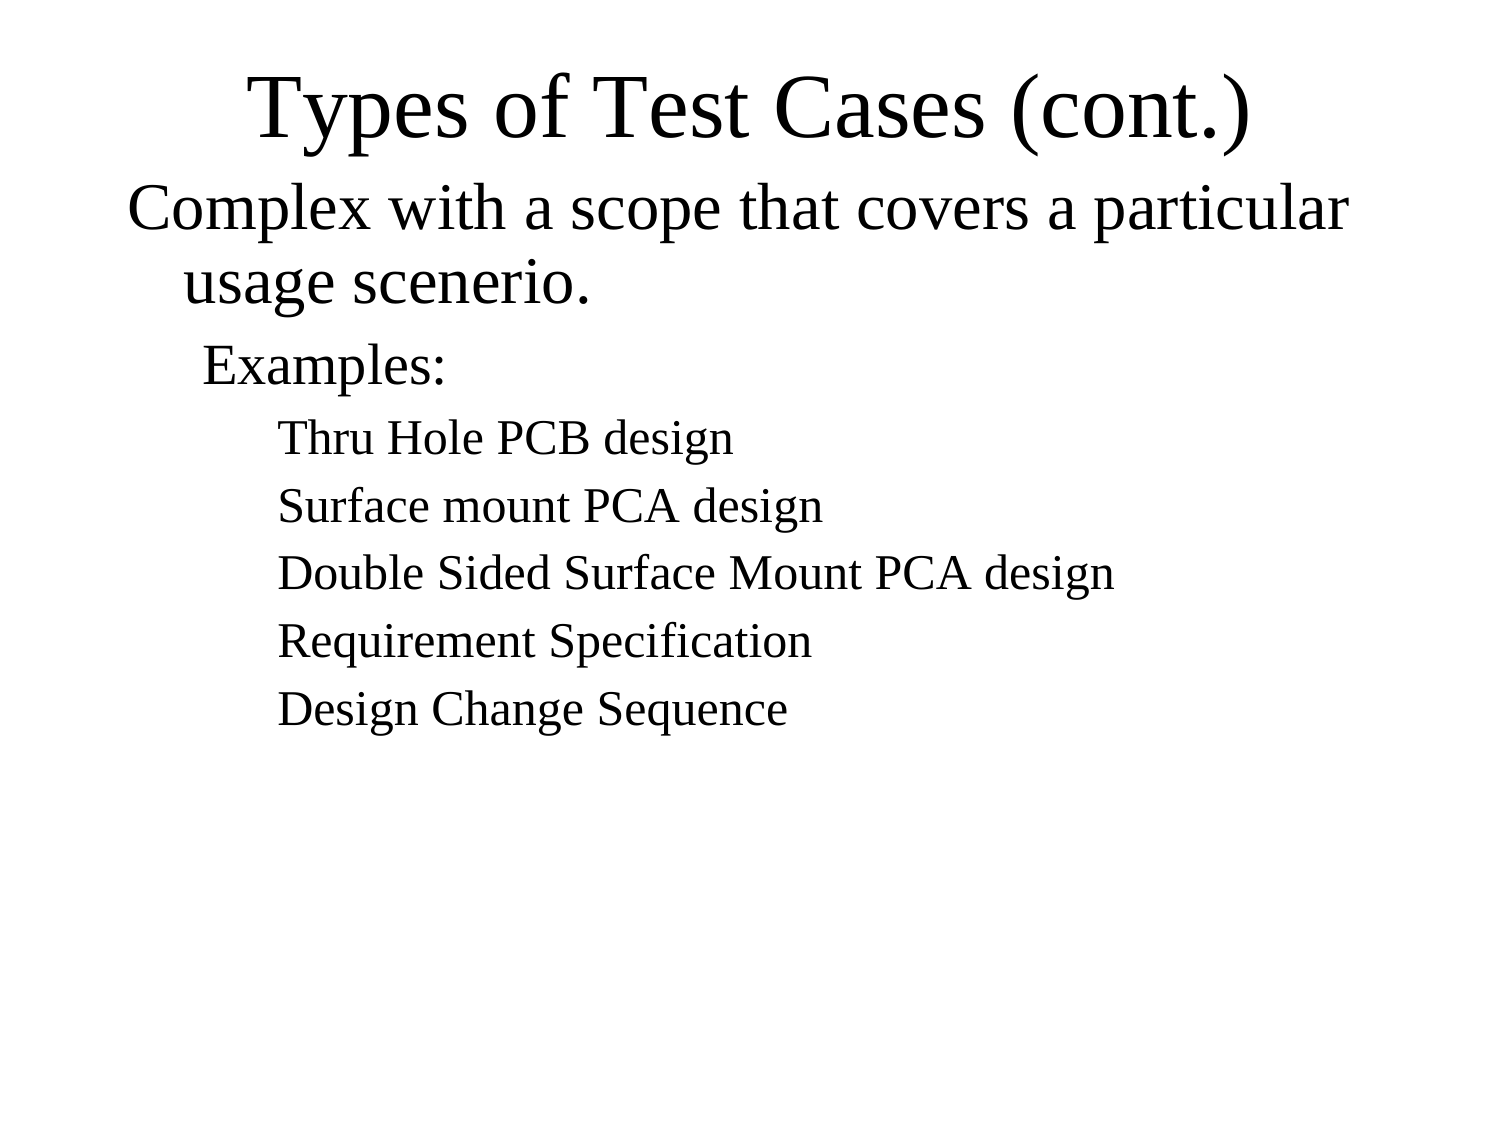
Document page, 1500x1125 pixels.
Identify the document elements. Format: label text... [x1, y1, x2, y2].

title Types of Test Cases (cont.) [112, 12, 1388, 162]
list Complex with a scope that covers a particular usage scenerio. Examples: Thru Hole PCB design Surface mount PCA design Double Sided Surface Mount PCA design Requirement Specification Design Change Sequence [112, 162, 1388, 838]
